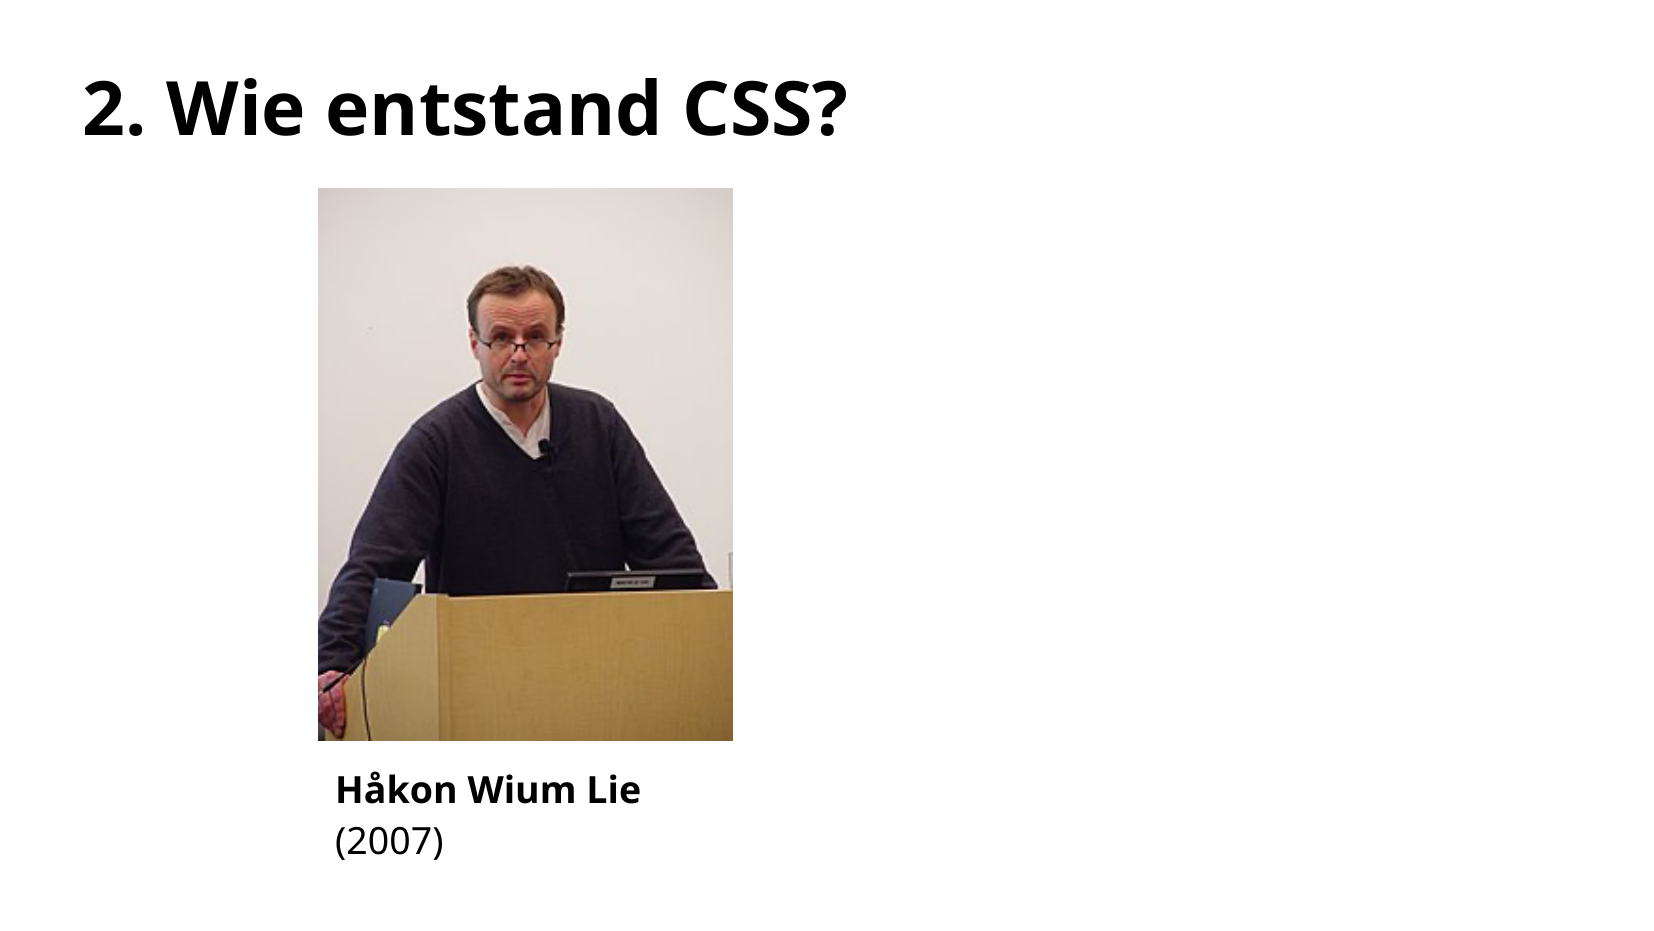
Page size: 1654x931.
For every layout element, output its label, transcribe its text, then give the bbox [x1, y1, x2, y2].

text_box Håkon Wium Lie (2007) [320, 755, 733, 866]
title 2. Wie entstand CSS? [82, 59, 1571, 154]
picture [318, 188, 733, 741]
